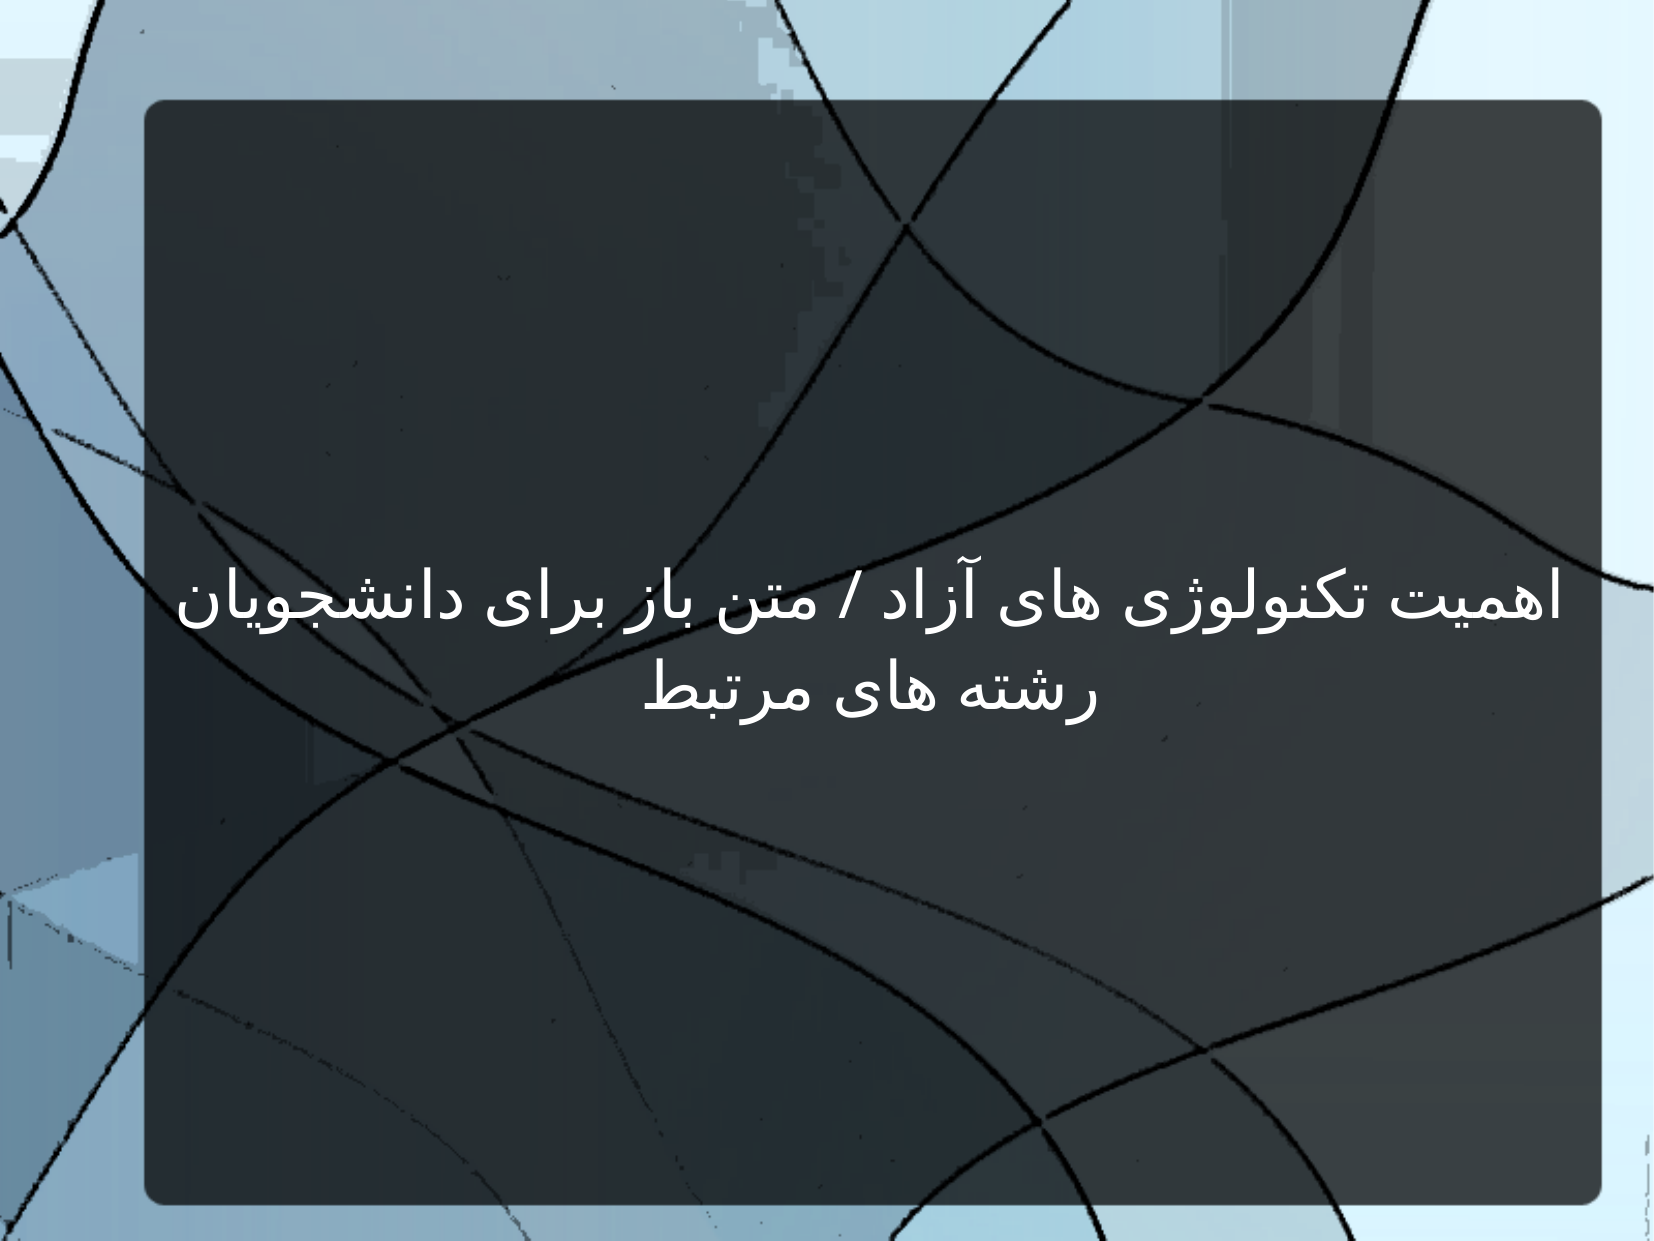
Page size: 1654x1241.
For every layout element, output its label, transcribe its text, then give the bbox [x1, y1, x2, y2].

picture [0, 0, 1654, 1241]
subtitle اهمیت تکنولوژی های آزاد / متن باز برای دانشجویان رشته های مرتبط [159, 115, 1583, 1161]
